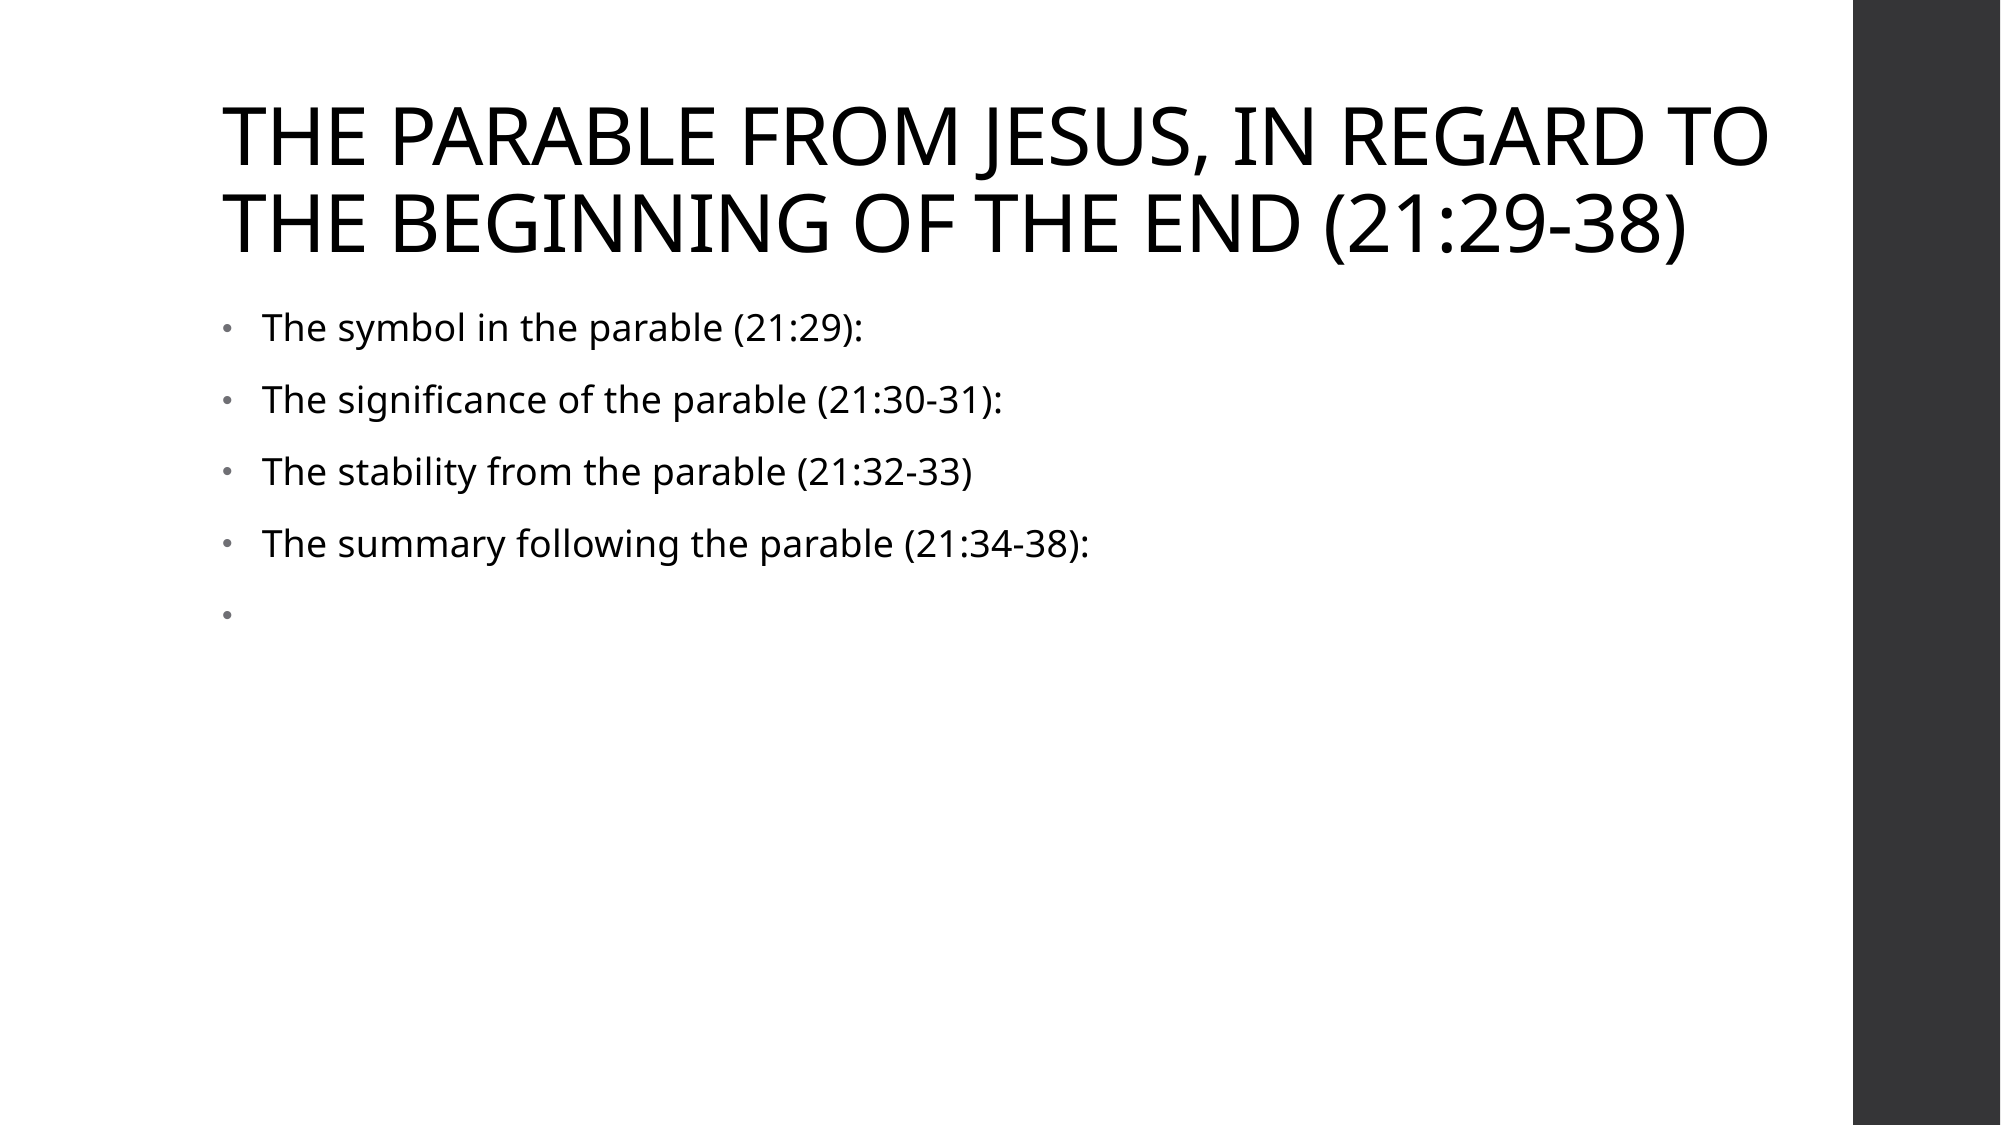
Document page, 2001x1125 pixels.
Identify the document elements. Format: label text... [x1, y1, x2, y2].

list The symbol in the parable (21:29): The significance of the parable (21:30-31): The stability from the parable (21:32-33) The summary following the parable (21:34-38): [206, 299, 1617, 1014]
title THE PARABLE FROM JESUS, IN REGARD TO THE BEGINNING OF THE END (21:29-38) [206, 60, 1797, 278]
